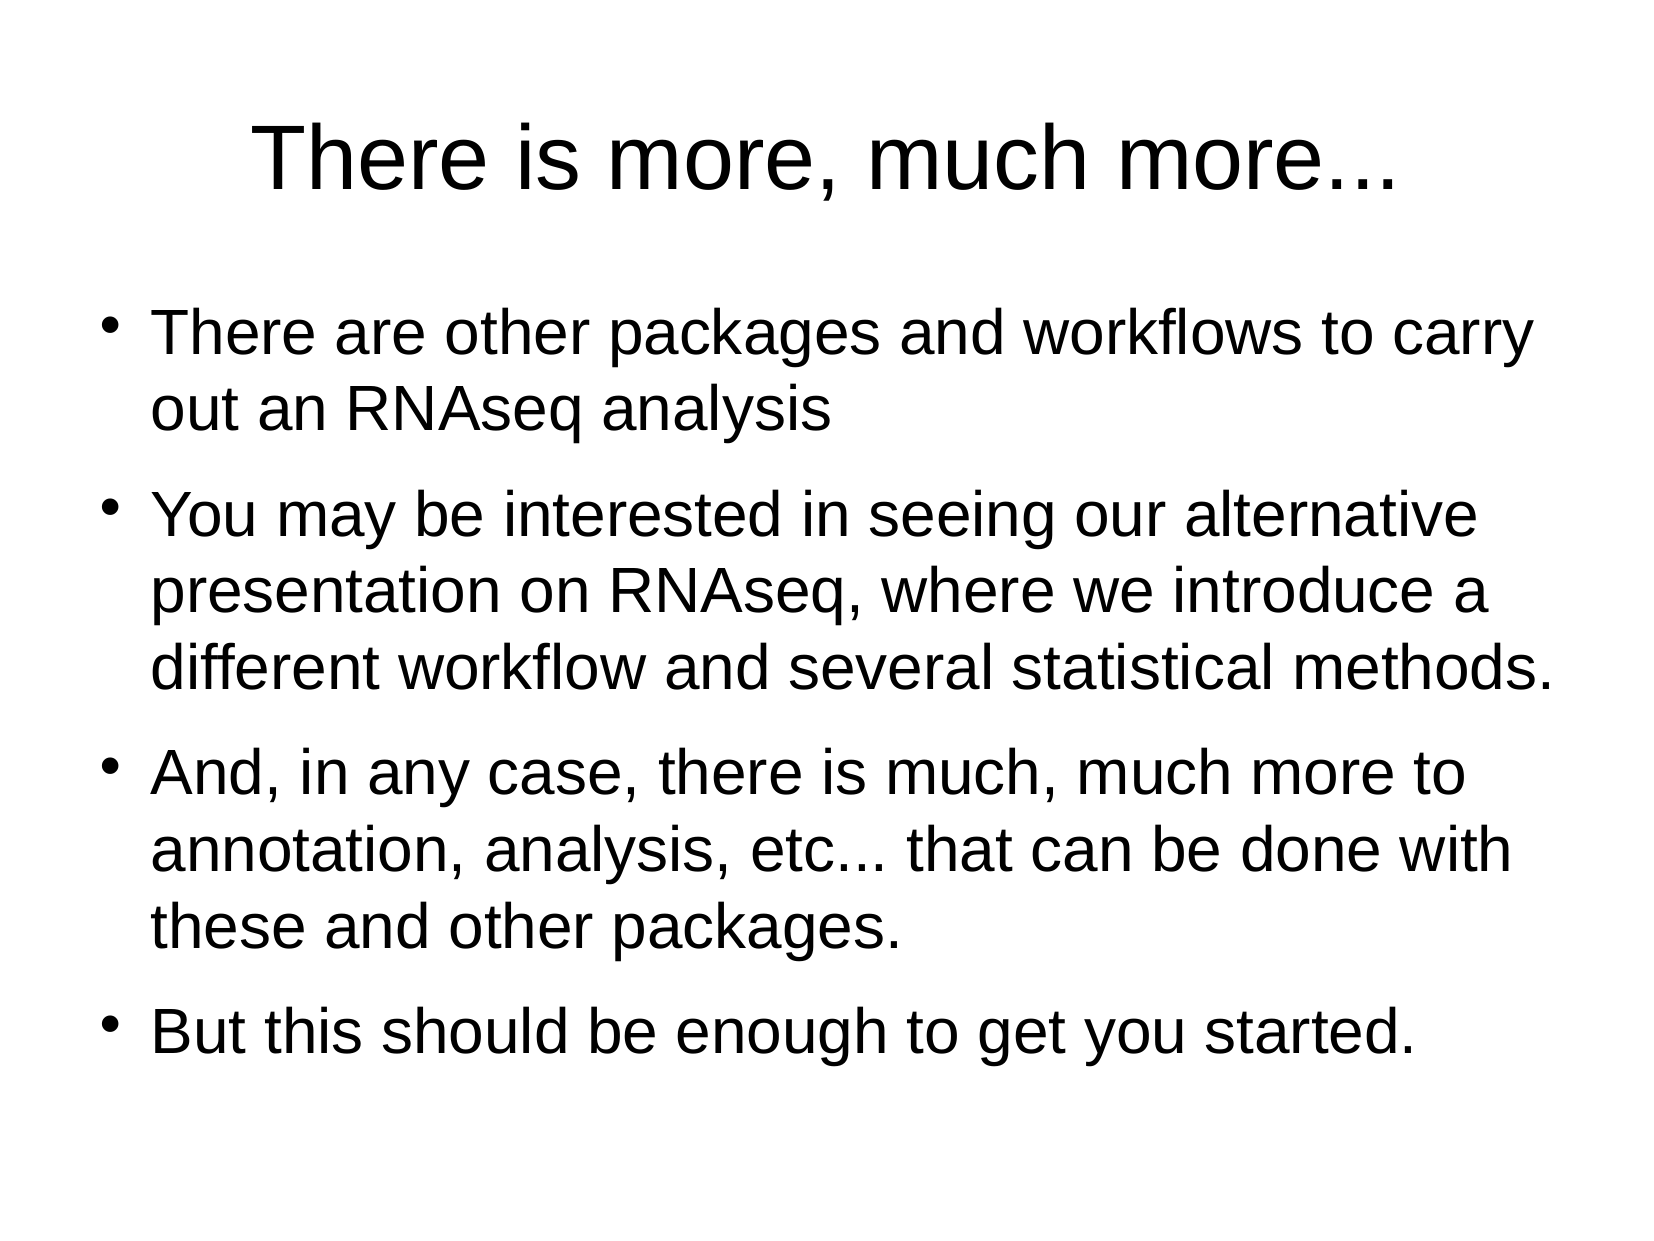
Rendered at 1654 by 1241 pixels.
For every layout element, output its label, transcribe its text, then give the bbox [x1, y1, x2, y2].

text_box There is more, much more... [82, 49, 1571, 257]
text_box There are other packages and workflows to carry out an RNAseq analysis You may be interested in seeing our alternative presentation on RNAseq, where we introduce a different workflow and several statistical methods. And, in any case, there is much, much more to annotation, analysis, etc... that can be done with these and other packages. But this should be enough to get you started. [82, 290, 1571, 1134]
